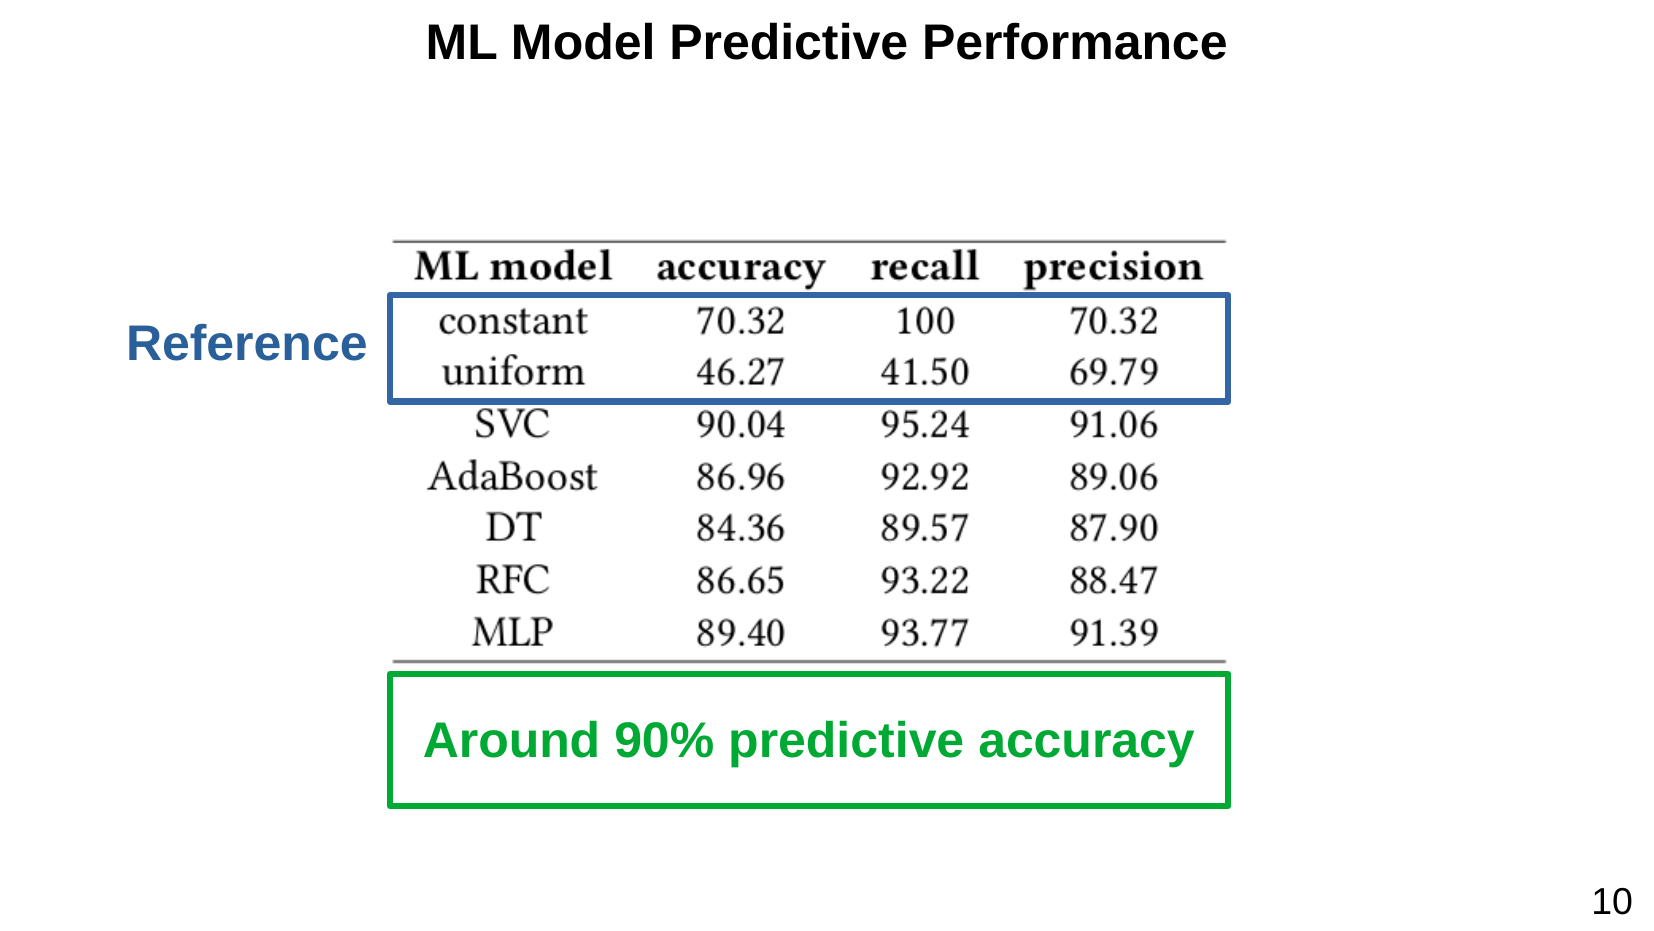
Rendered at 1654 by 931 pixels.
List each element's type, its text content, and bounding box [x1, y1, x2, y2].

text_box ML Model Predictive Performance [0, 2, 1654, 83]
text_box Reference [106, 307, 388, 378]
text_box 10 [1570, 873, 1654, 931]
text_box Around 90% predictive accuracy [389, 673, 1229, 807]
picture [375, 224, 1252, 673]
picture [393, 298, 1225, 398]
